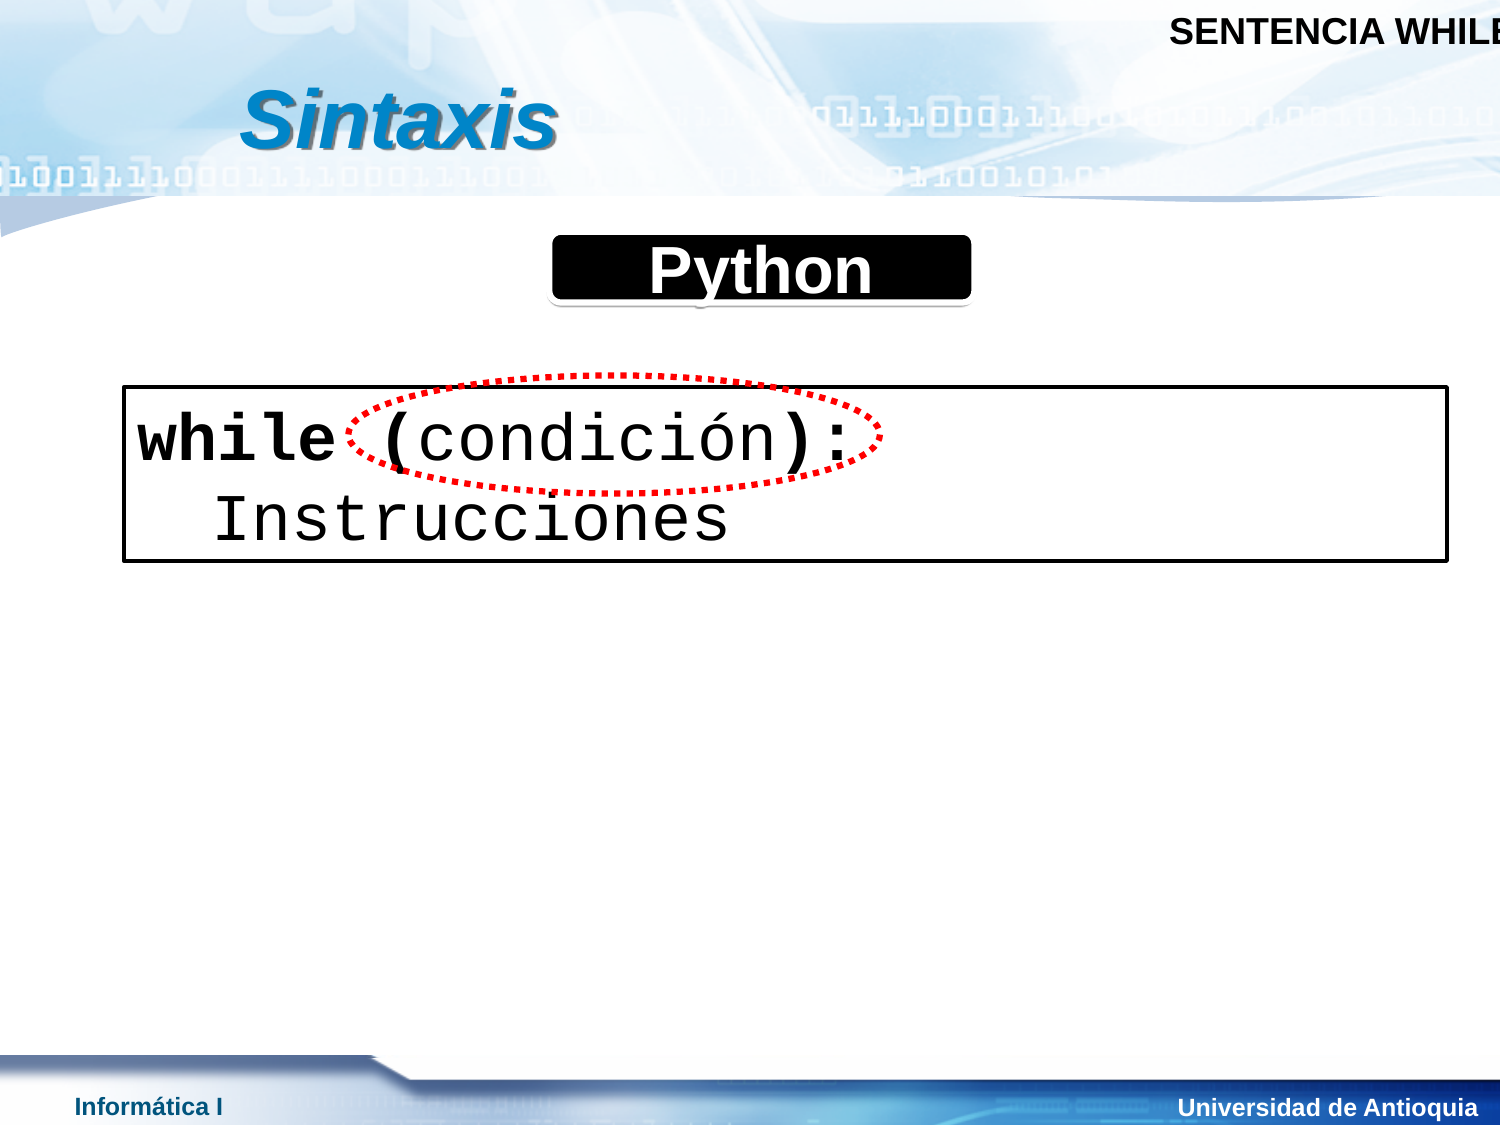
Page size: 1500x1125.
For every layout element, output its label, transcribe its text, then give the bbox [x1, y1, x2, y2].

text_box while (condición): Instrucciones [123, 387, 1447, 561]
text_box Python [549, 231, 975, 303]
picture [0, 0, 1500, 196]
title Sintaxis [224, 57, 1438, 150]
picture [0, 1055, 1500, 1125]
text_box SENTENCIA WHILE [1155, 0, 1500, 59]
